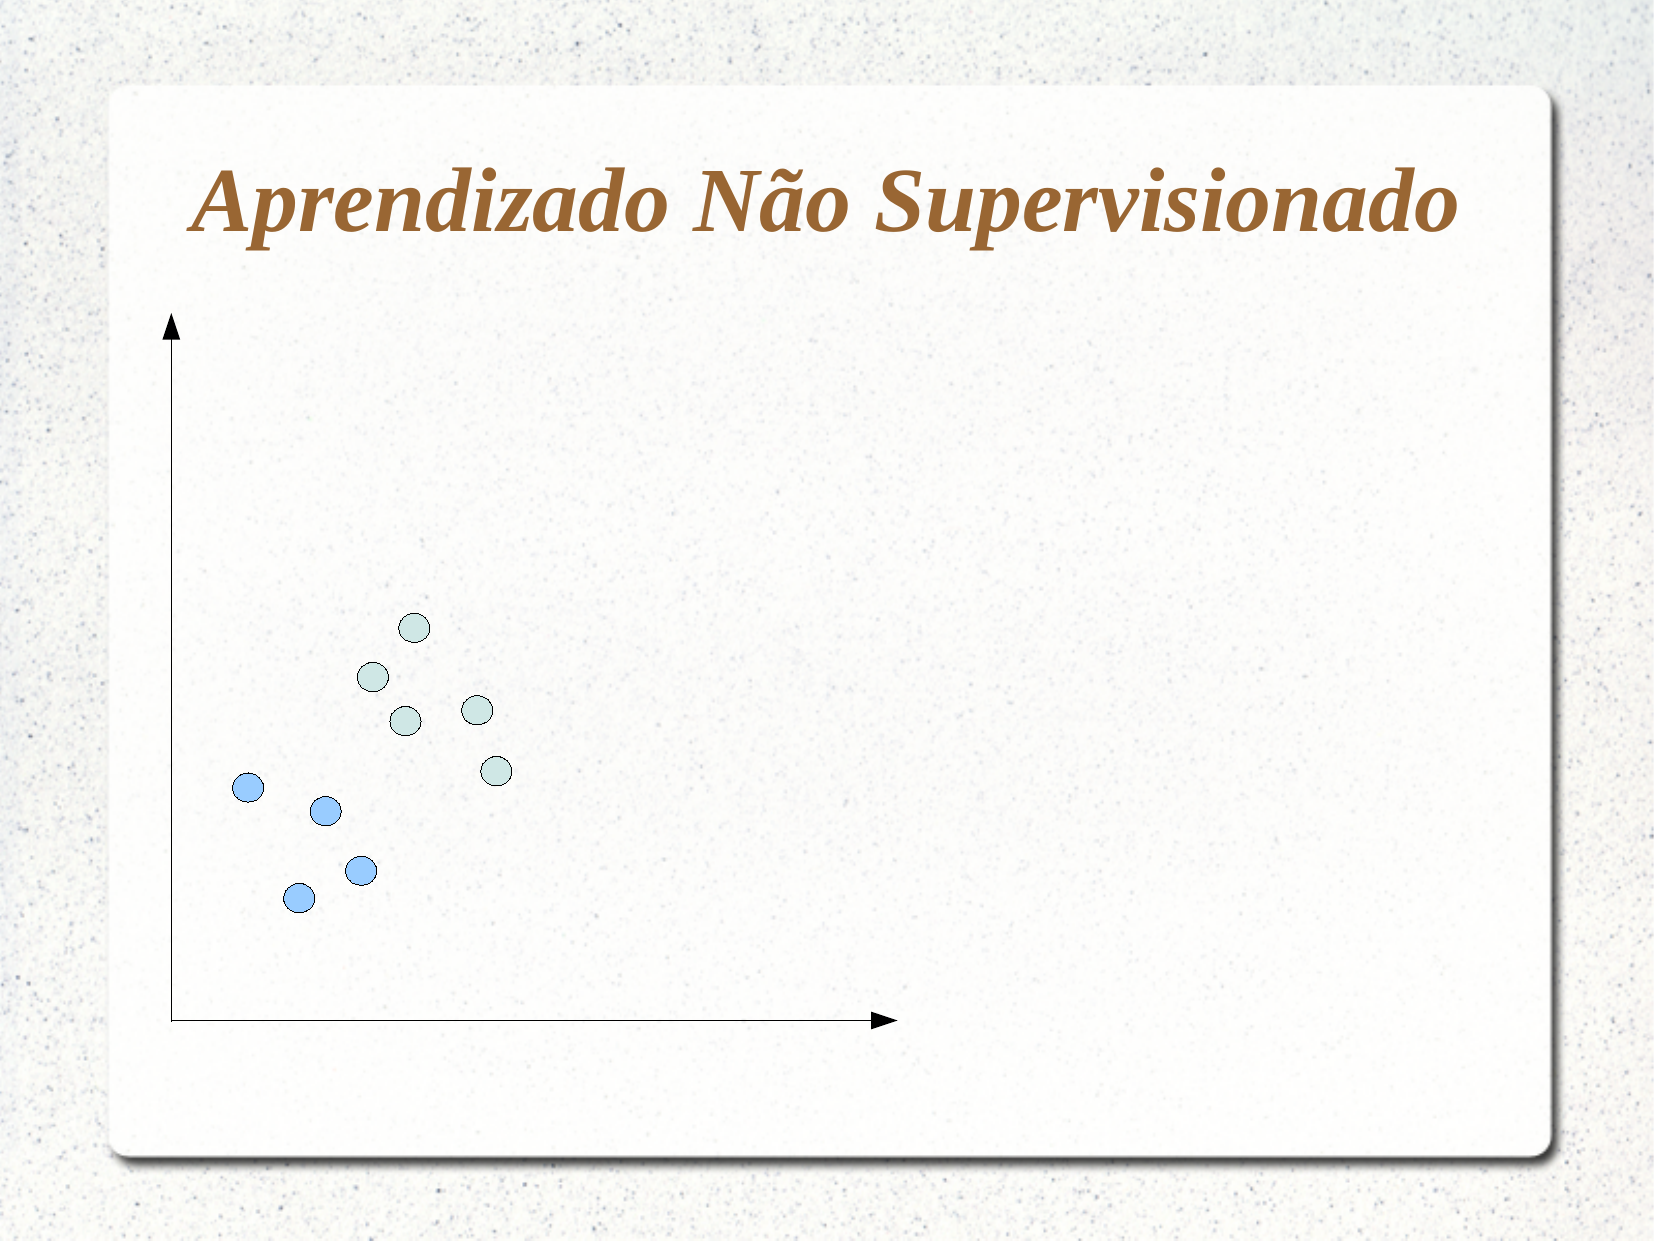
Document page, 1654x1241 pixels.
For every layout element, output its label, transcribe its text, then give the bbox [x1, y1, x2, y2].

text_box [461, 695, 493, 725]
text_box [398, 613, 430, 643]
text_box [345, 856, 377, 886]
text_box [283, 883, 315, 913]
text_box [232, 772, 264, 803]
text_box [357, 662, 389, 692]
text_box [310, 796, 342, 826]
picture [0, 0, 1654, 1241]
title Aprendizado Não Supervisionado [118, 96, 1536, 304]
text_box [389, 706, 422, 736]
text_box [480, 756, 512, 786]
